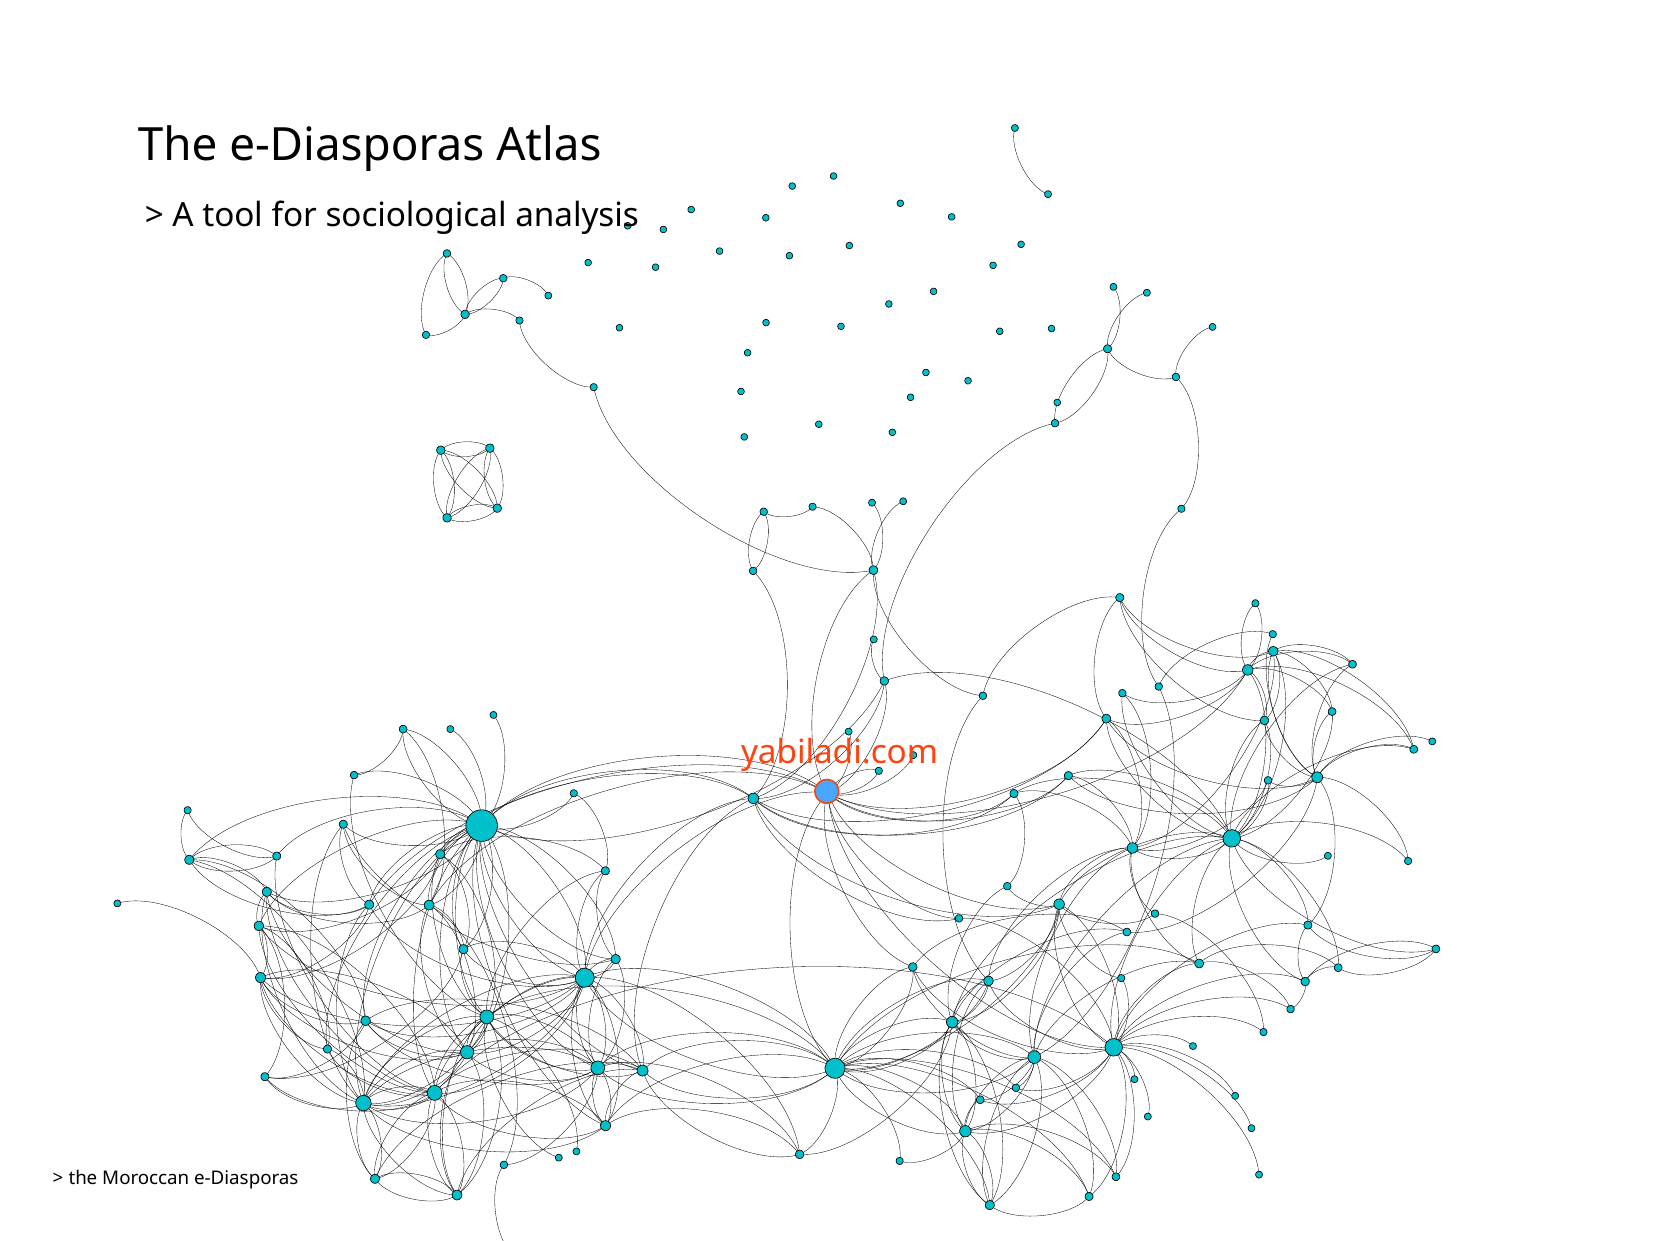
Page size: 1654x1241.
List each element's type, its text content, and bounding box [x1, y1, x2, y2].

text_box > the Moroccan e-Diasporas [37, 1157, 311, 1195]
text_box yabiladi.com [726, 720, 921, 769]
text_box > A tool for sociological analysis [130, 183, 641, 238]
text_box The e-Diasporas Atlas [123, 118, 641, 233]
picture [0, 0, 1654, 1241]
text_box [814, 779, 839, 804]
